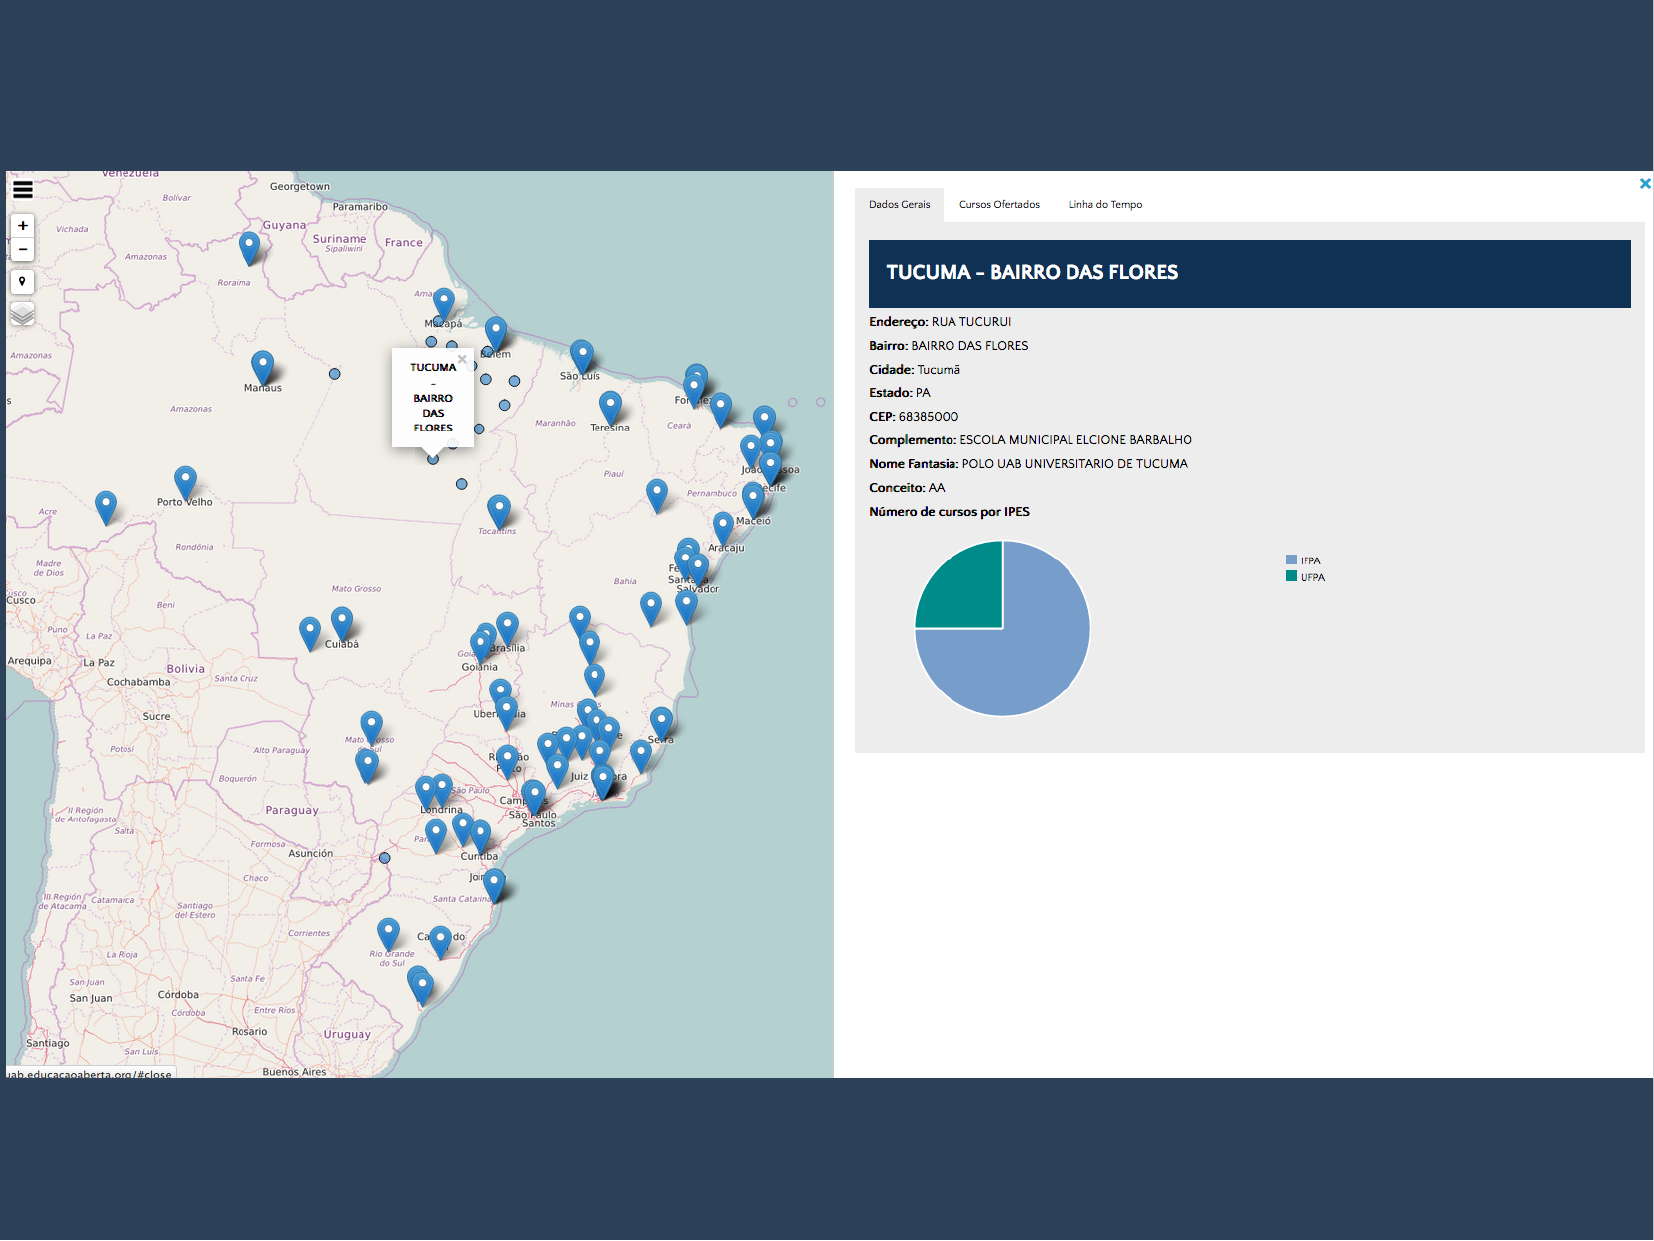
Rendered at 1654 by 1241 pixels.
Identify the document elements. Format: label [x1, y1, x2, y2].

picture [6, 171, 1654, 1078]
